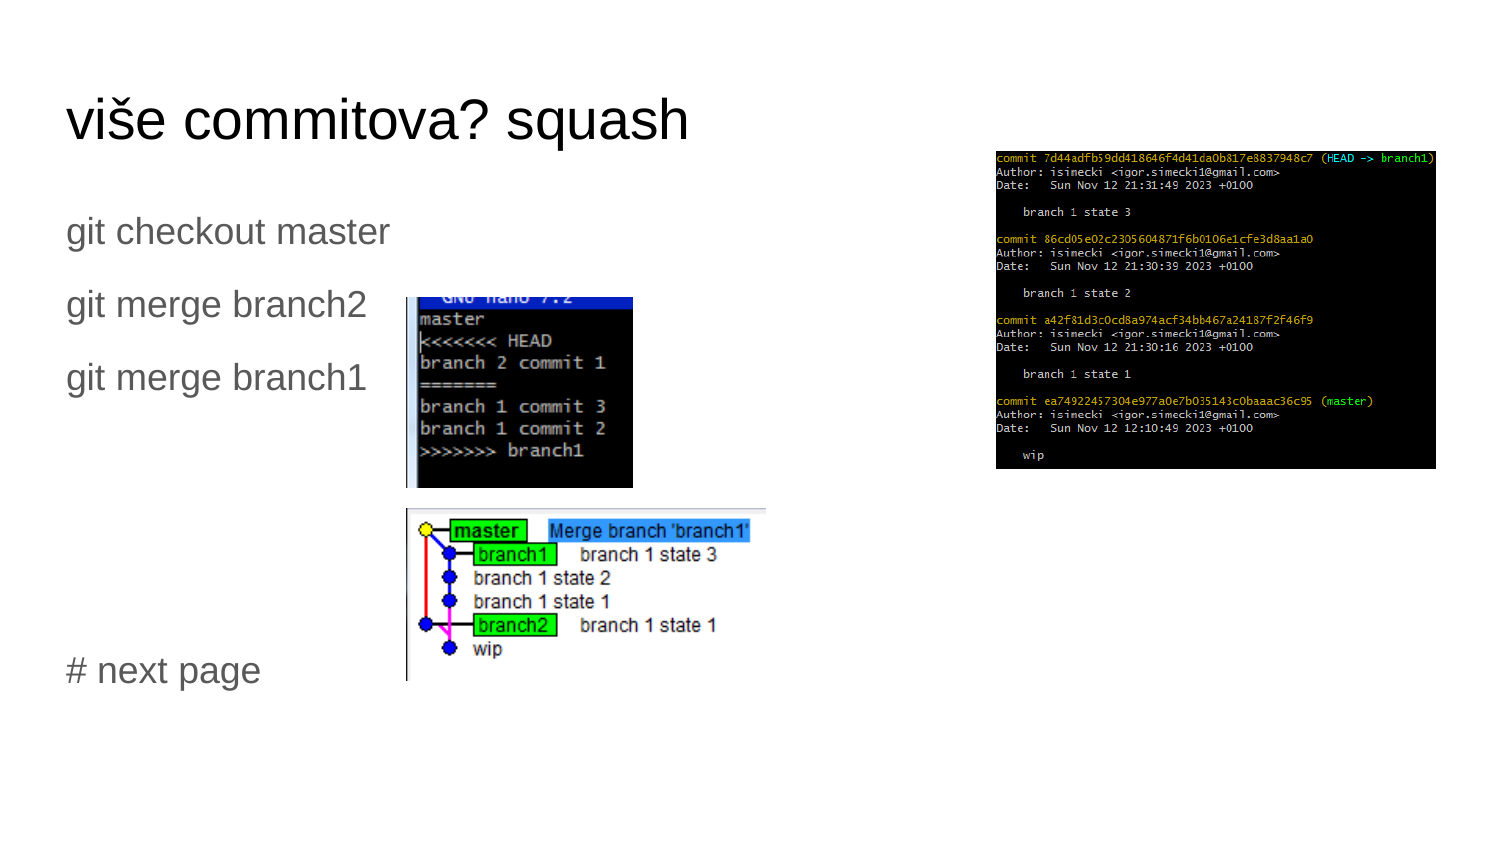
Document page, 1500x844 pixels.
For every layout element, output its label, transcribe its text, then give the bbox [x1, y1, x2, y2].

picture [996, 151, 1436, 469]
title više commitova? squash [51, 72, 1449, 167]
picture [406, 508, 766, 681]
list git checkout master git merge branch2 git merge branch1 # next page [51, 189, 1449, 750]
picture [406, 297, 633, 488]
